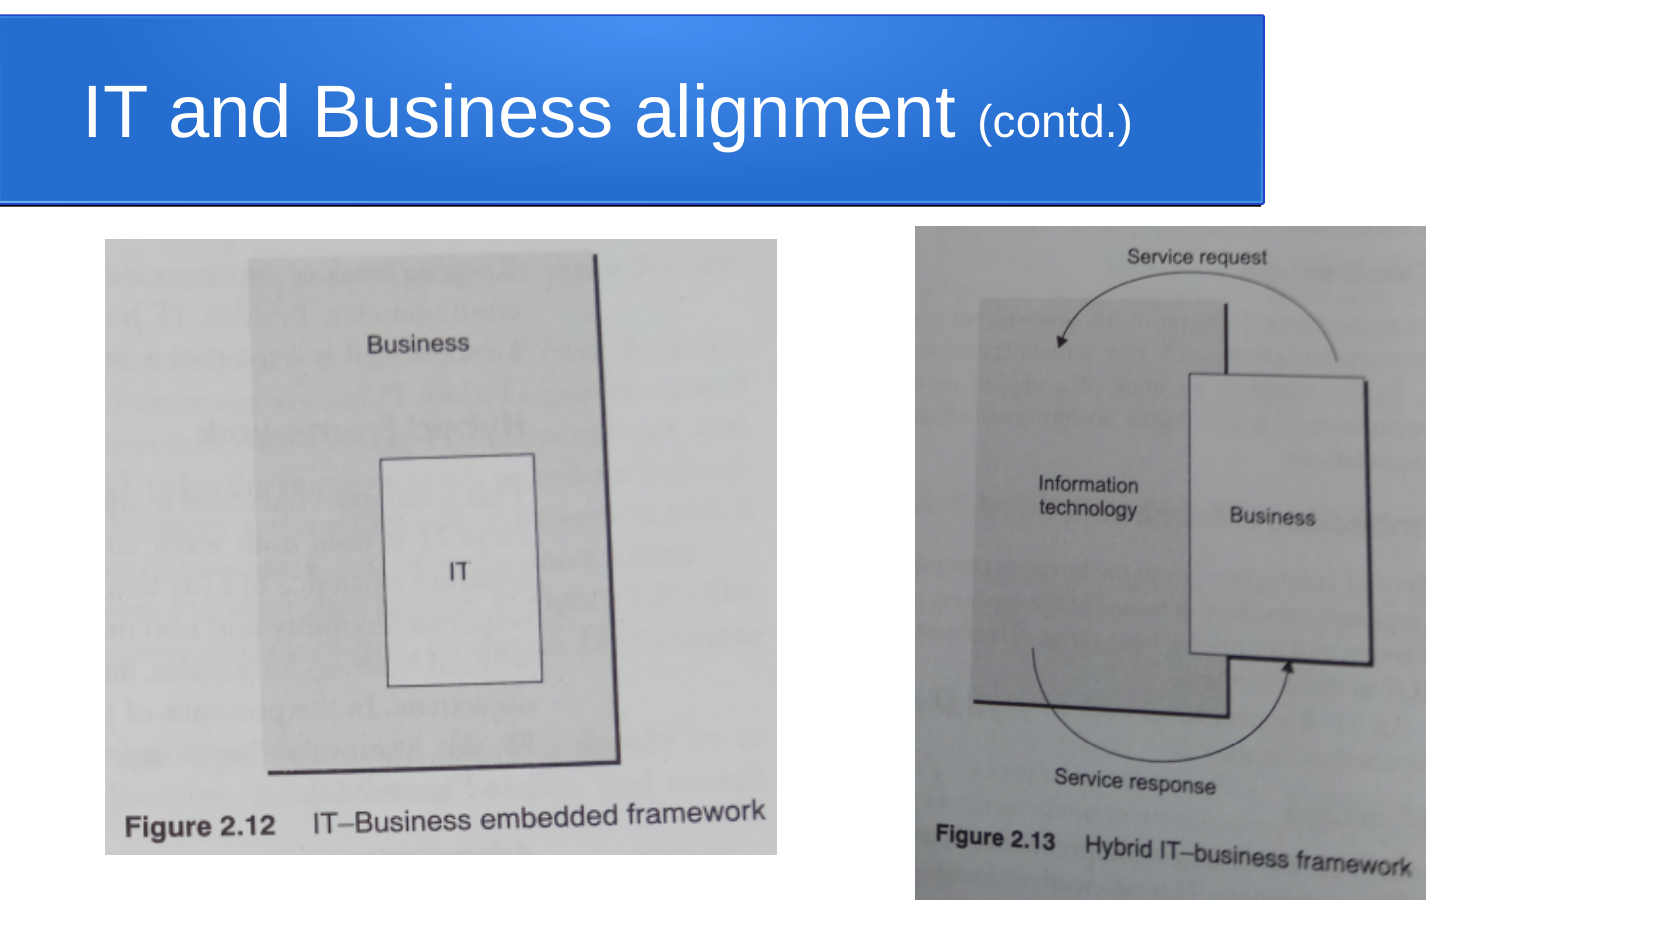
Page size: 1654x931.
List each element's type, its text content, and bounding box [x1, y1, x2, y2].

picture [105, 239, 777, 856]
picture [915, 226, 1426, 901]
title IT and Business alignment (contd.) [82, 35, 1235, 189]
